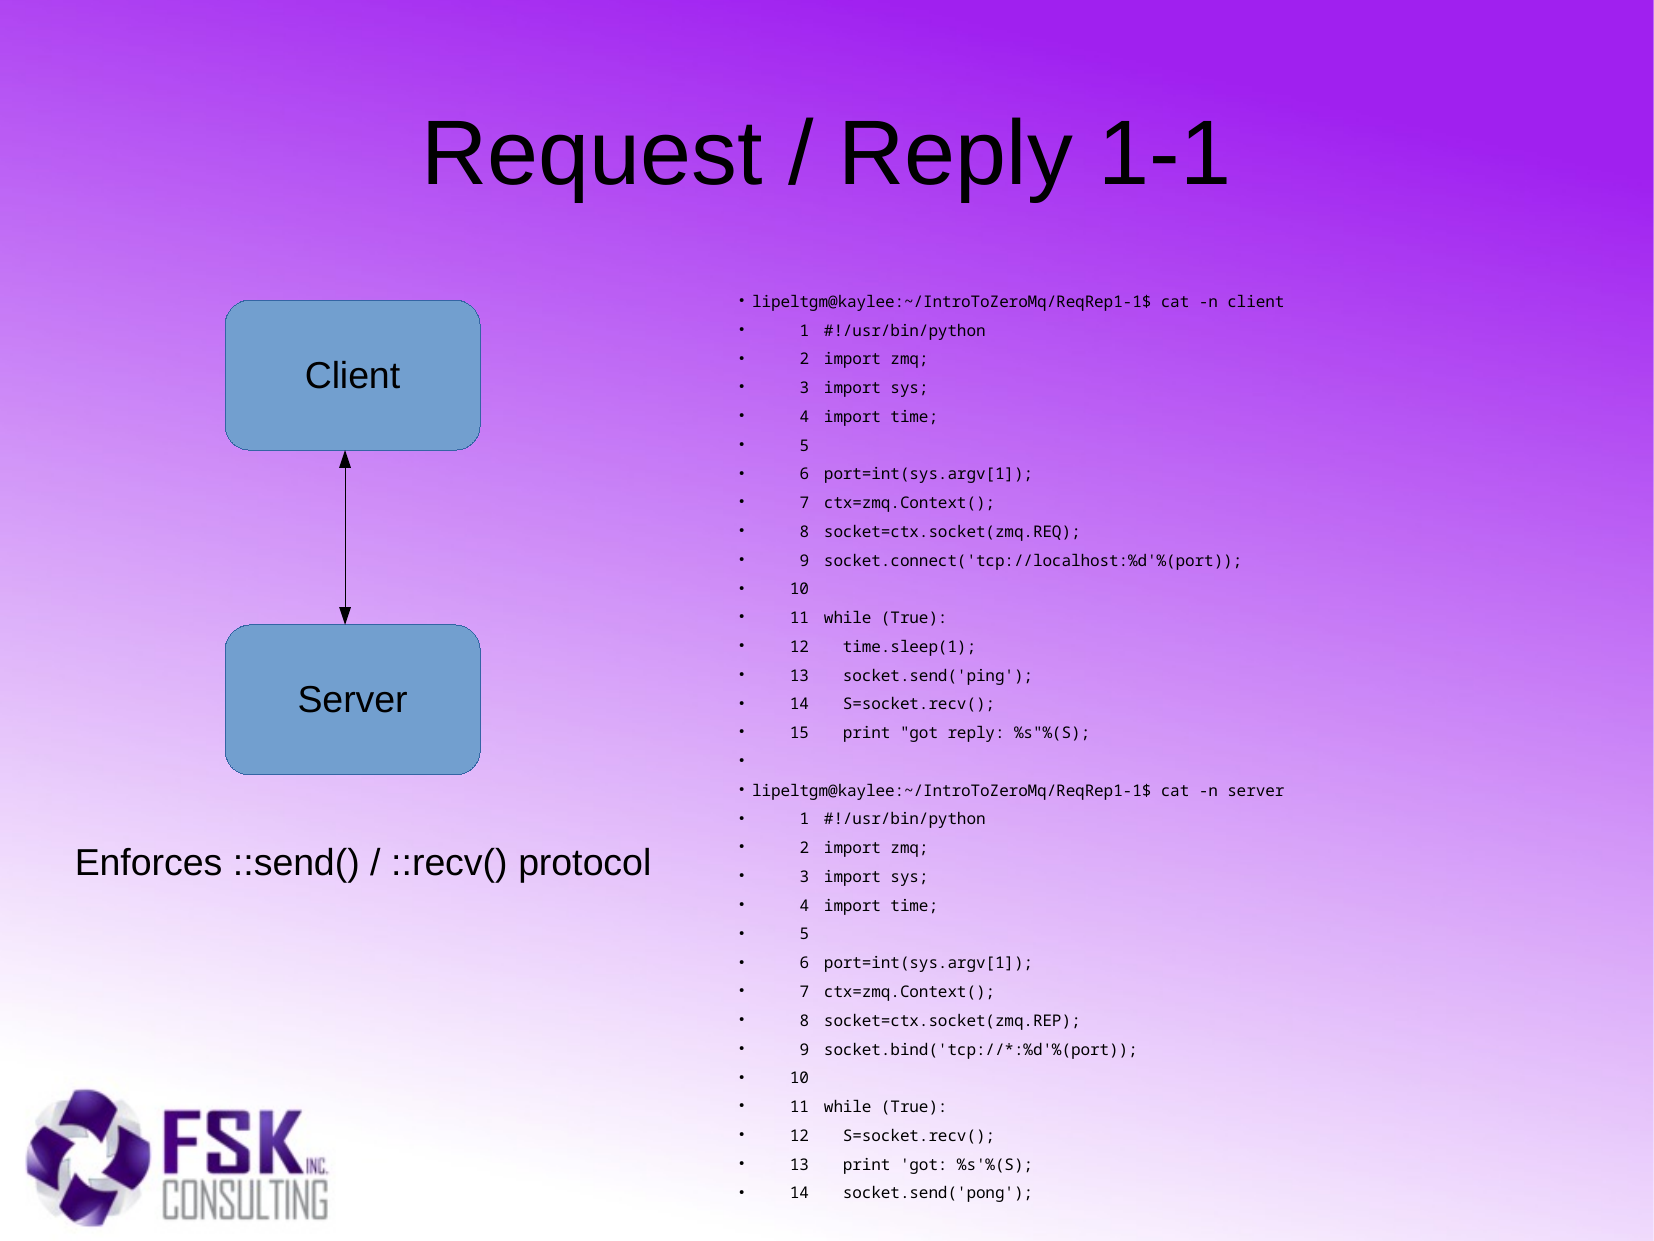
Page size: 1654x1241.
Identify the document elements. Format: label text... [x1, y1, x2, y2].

text_box Enforces ::send() / ::recv() protocol [60, 834, 721, 901]
picture [0, 0, 1654, 1241]
text_box Server [225, 624, 481, 775]
title Request / Reply 1-1 [82, 49, 1571, 257]
text_box Client [225, 300, 481, 451]
list lipeltgm@kaylee:~/IntroToZeroMq/ReqRep1-1$ cat -n client 1 #!/usr/bin/python 2 import zmq; 3 import sys; 4 import time; 5 6 port=int(sys.argv[1]); 7 ctx=zmq.Context(); 8 socket=ctx.socket(zmq.REQ); 9 socket.connect('tcp://localhost:%d'%(port)); 10 11 while (True): 12 time.sleep(1); 13 socket.send('ping'); 14 S=socket.recv(); 15 print "got reply: %s"%(S); lipeltgm@kaylee:~/IntroToZeroMq/ReqRep1-1$ cat -n server 1 #!/usr/bin/python 2 import zmq; 3 import sys; 4 import time; 5 6 port=int(sys.argv[1]); 7 ctx=zmq.Context(); 8 socket=ctx.socket(zmq.REP); 9 socket.bind('tcp://*:%d'%(port)); 10 11 while (True): 12 S=socket.recv(); 13 print 'got: %s'%(S); 14 socket.send('pong'); [735, 290, 1571, 1231]
